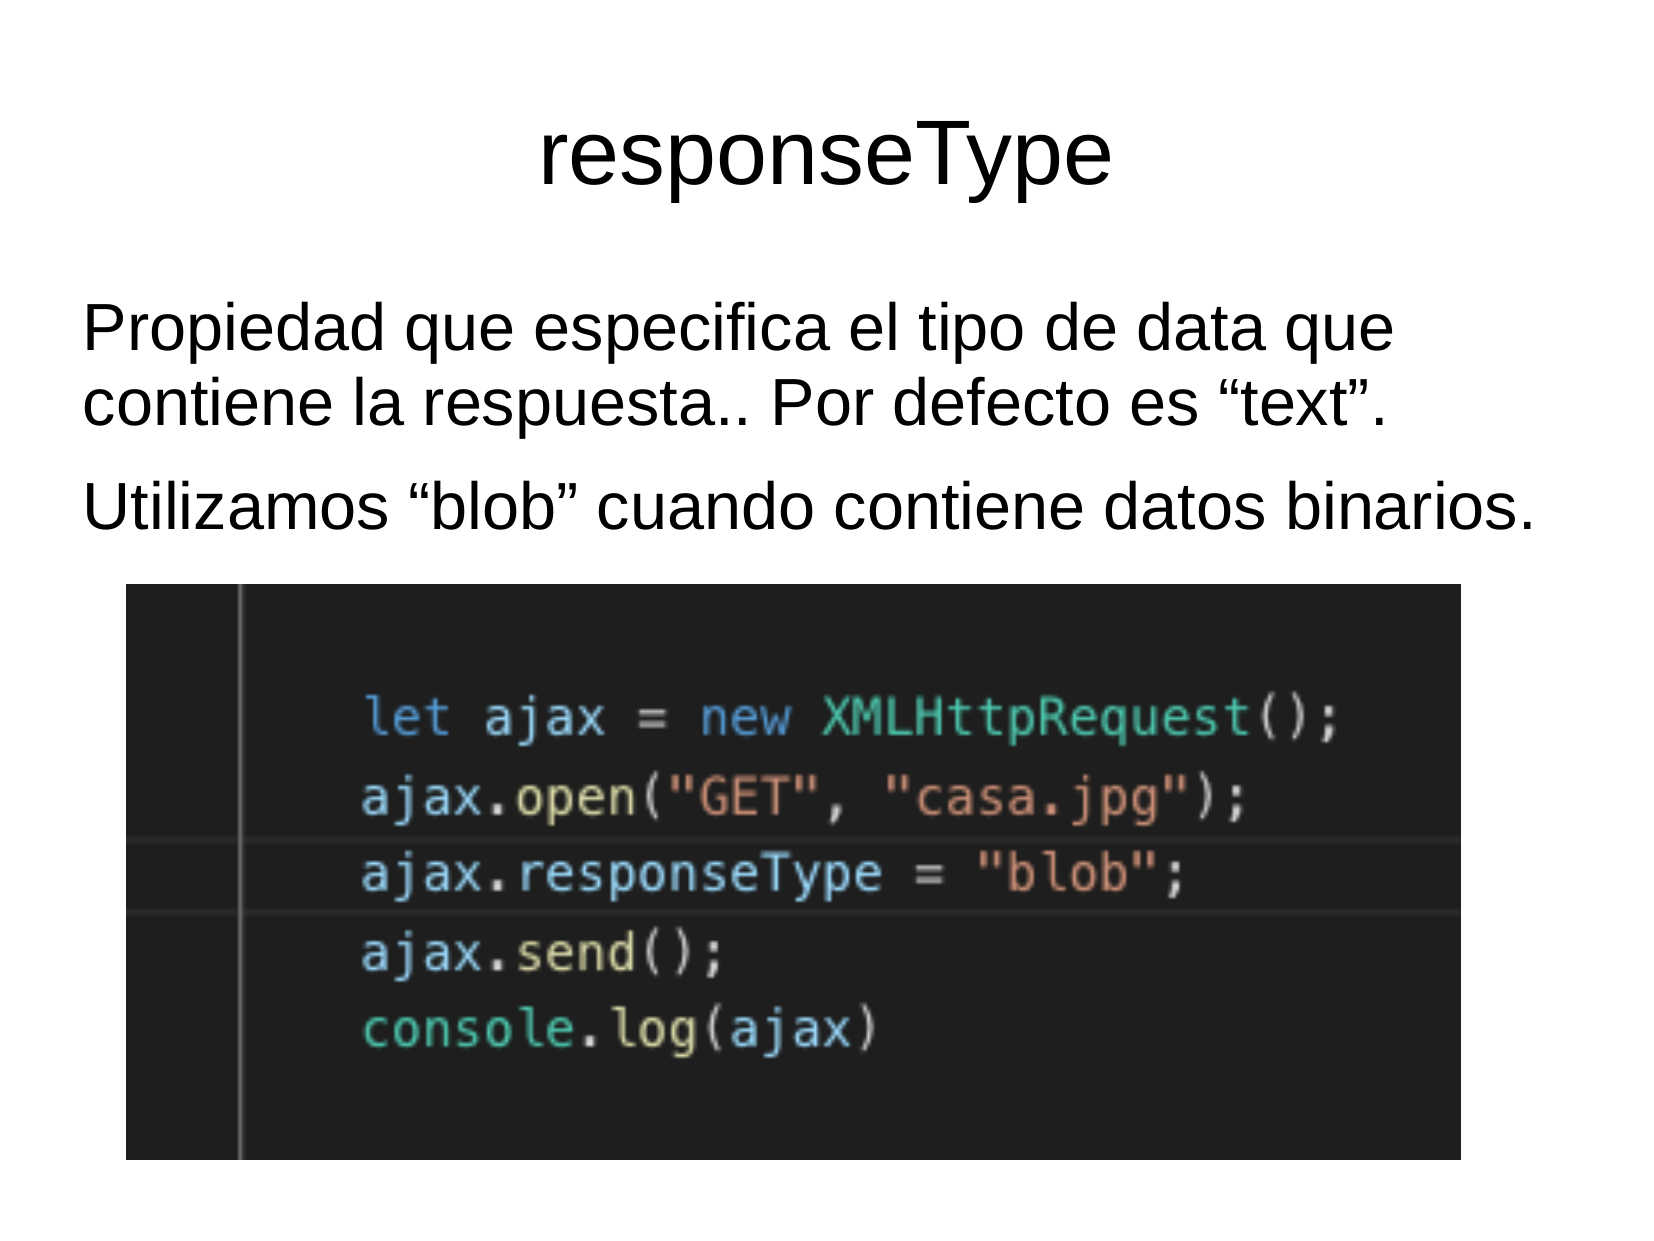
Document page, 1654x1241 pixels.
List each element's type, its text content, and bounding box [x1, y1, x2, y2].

picture [126, 584, 1461, 1160]
list Propiedad que especifica el tipo de data que contiene la respuesta.. Por defecto es “text”. Utilizamos “blob” cuando contiene datos binarios. [82, 290, 1571, 1109]
title responseType [82, 49, 1571, 257]
